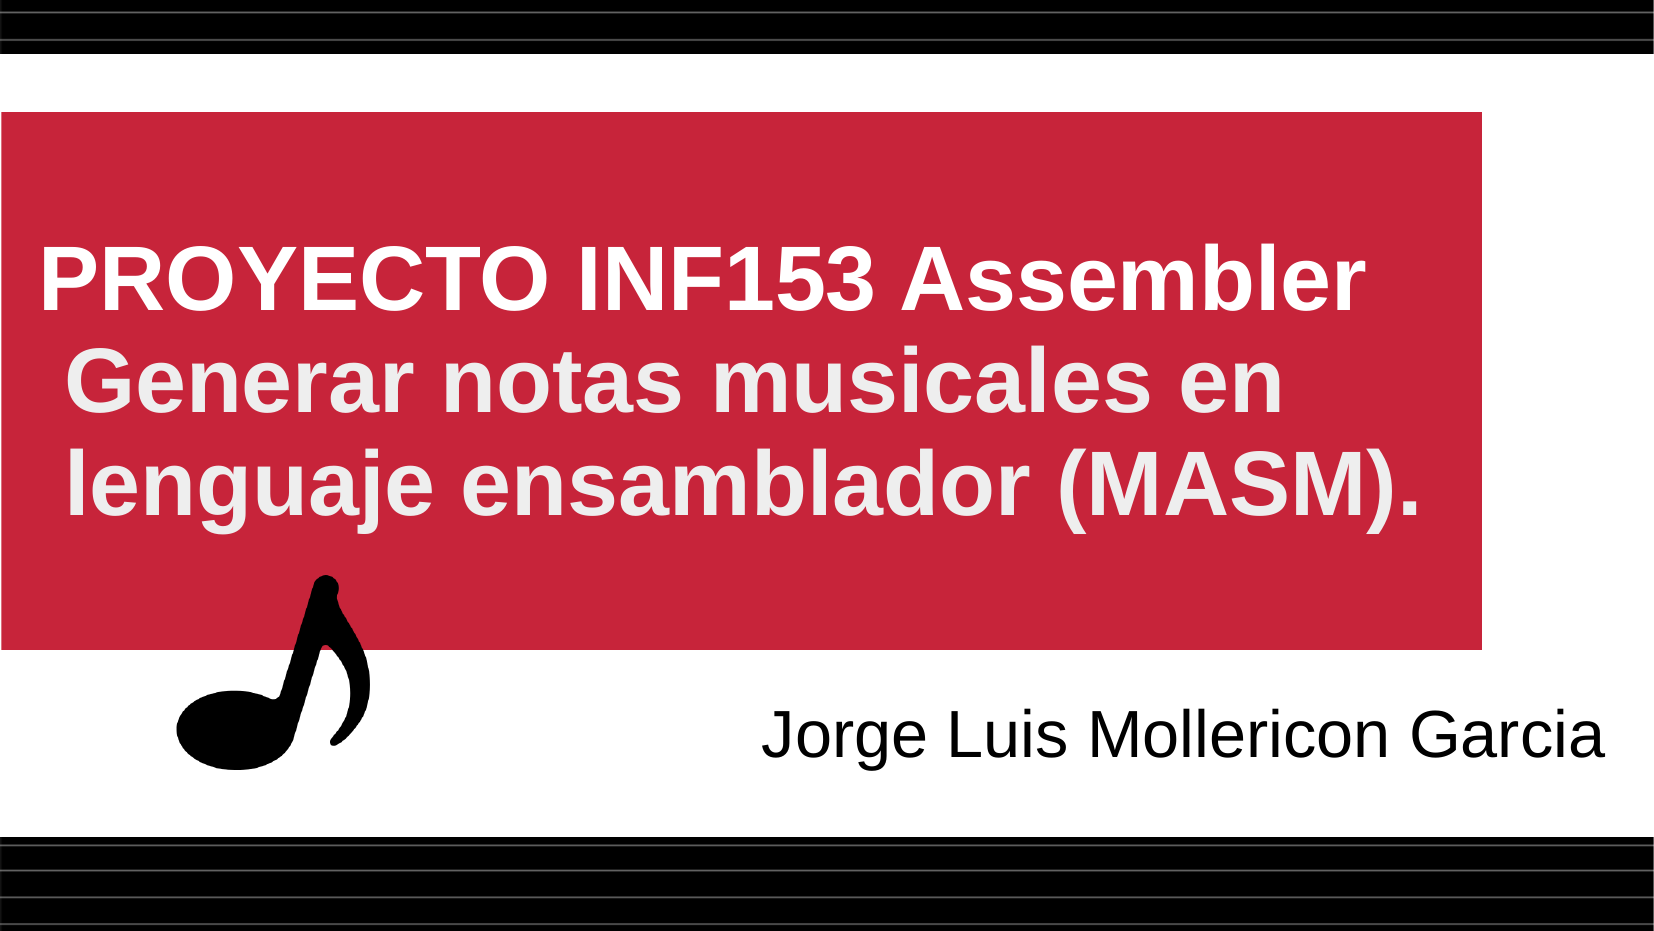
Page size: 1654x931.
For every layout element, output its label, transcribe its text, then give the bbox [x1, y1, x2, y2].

subtitle Jorge Luis Mollericon Garcia [761, 697, 1624, 910]
picture [0, 837, 1654, 931]
title PROYECTO INF153 Assembler Generar notas musicales en lenguaje ensamblador (MASM). [1, 112, 1482, 650]
picture [175, 575, 371, 770]
picture [0, 0, 1654, 54]
